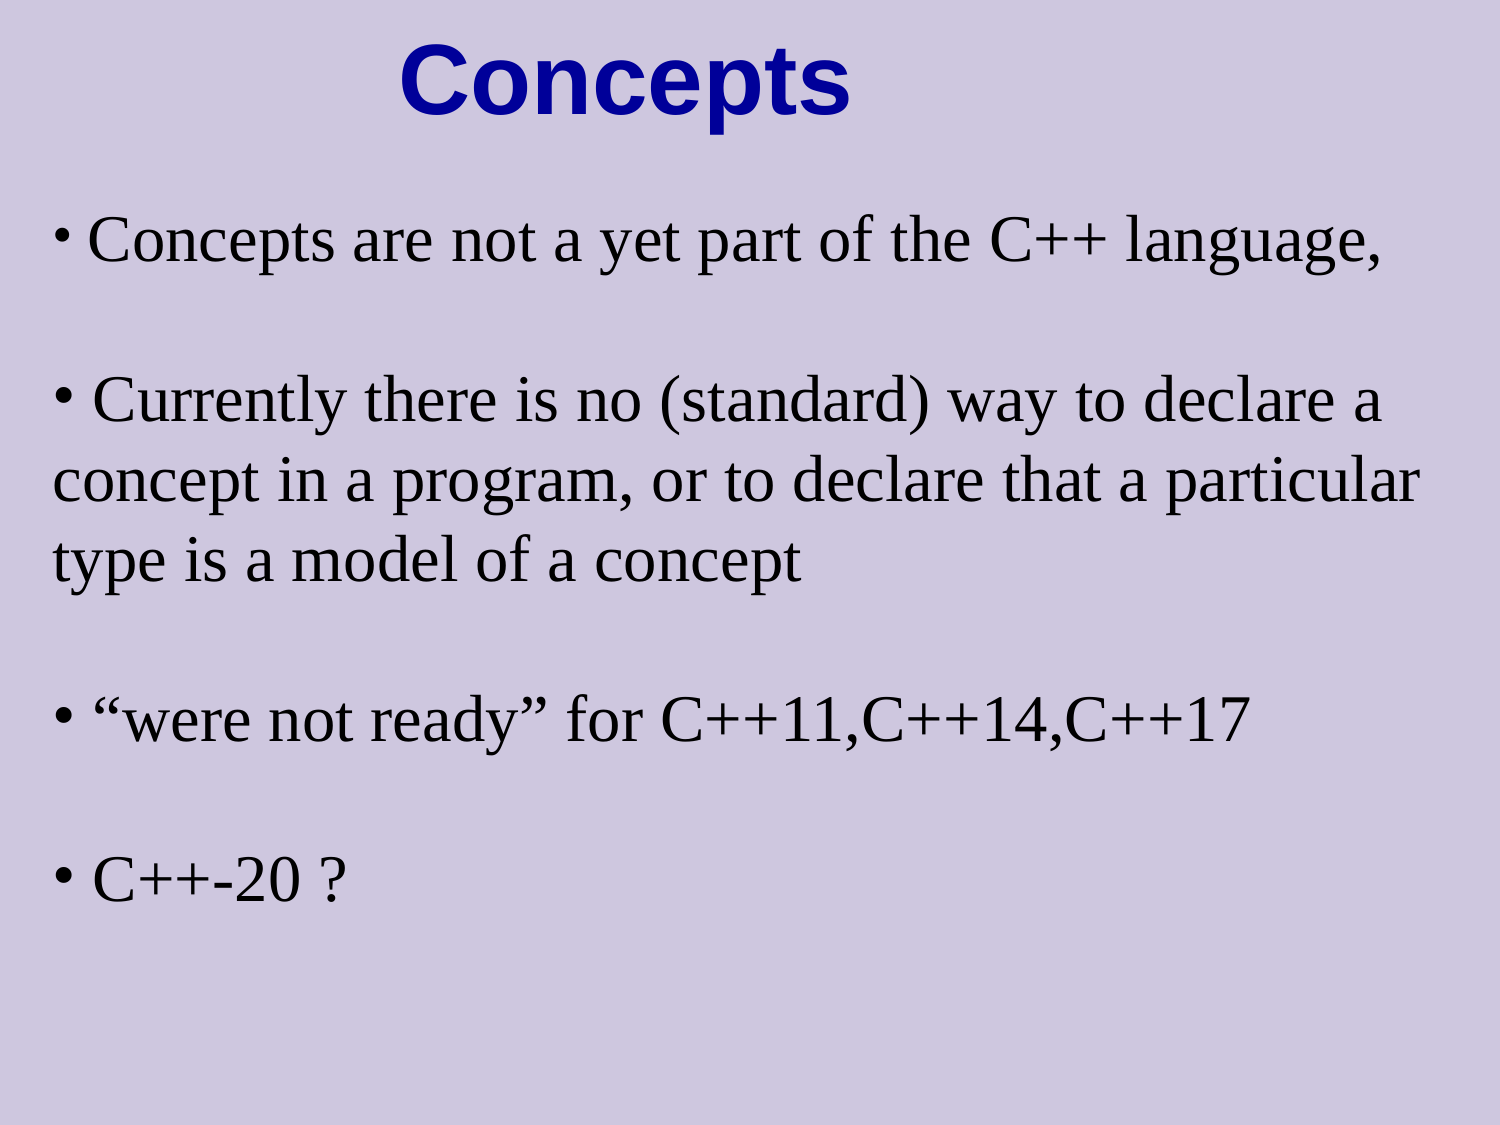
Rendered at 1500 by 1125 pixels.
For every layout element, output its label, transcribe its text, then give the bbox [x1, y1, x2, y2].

text_box Concepts are not a yet part of the C++ language, Currently there is no (standard) way to declare a concept in a program, or to declare that a particular type is a model of a concept “were not ready” for C++11,C++14,C++17 C++-20 ? [37, 187, 1450, 1125]
title Concepts [335, 0, 916, 177]
